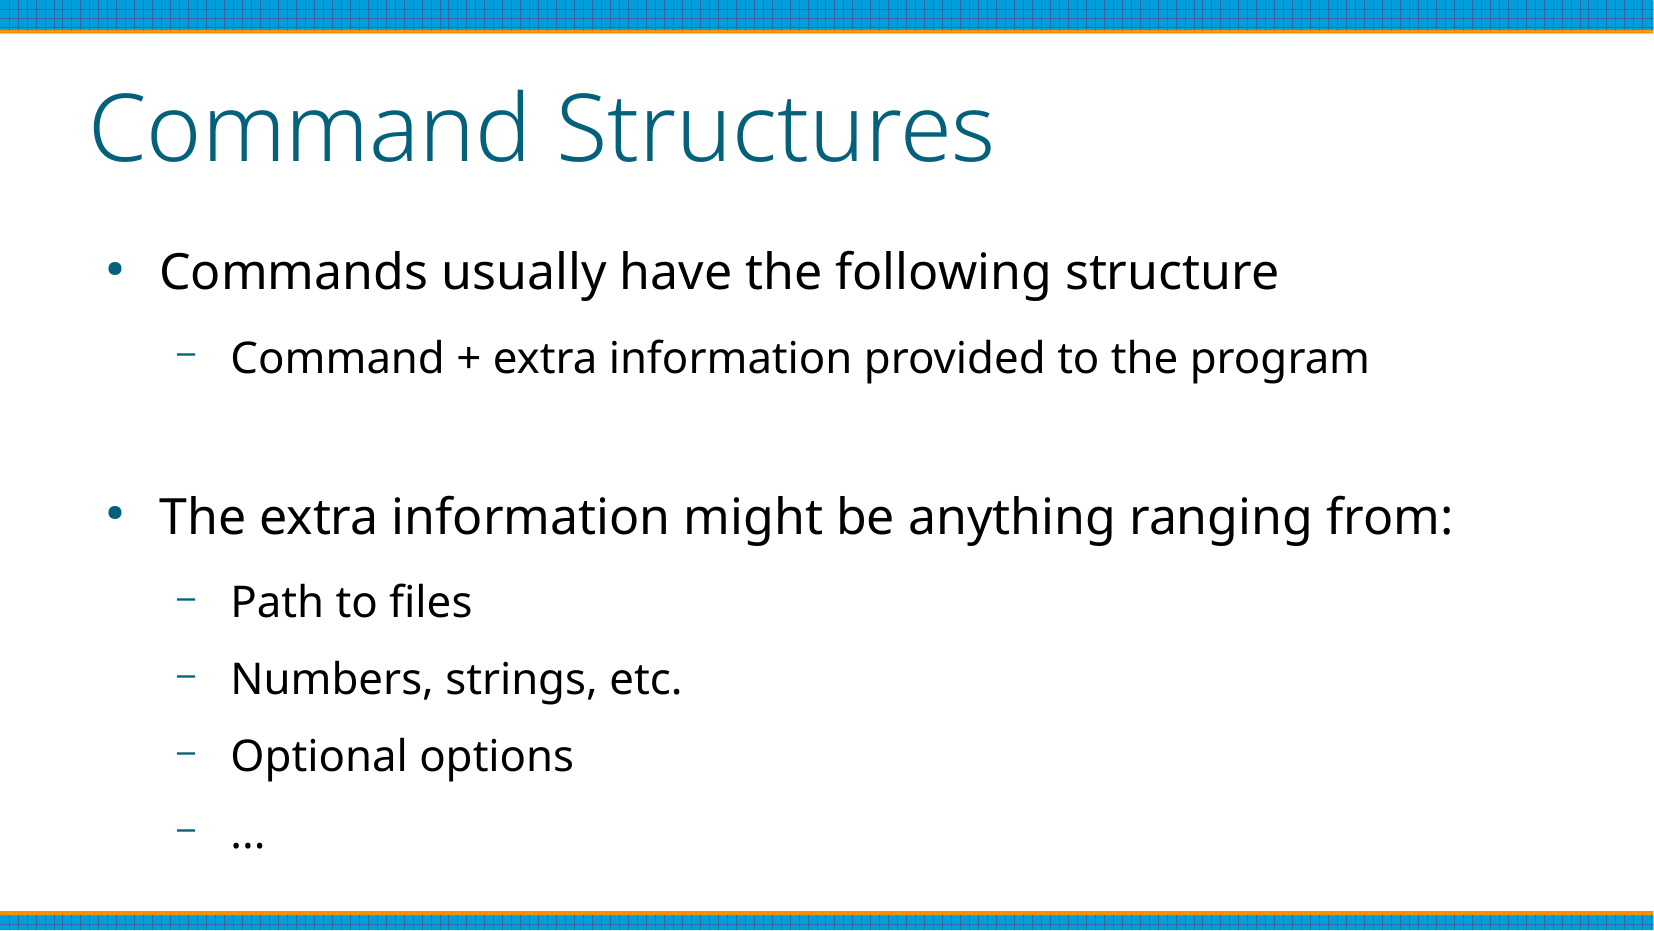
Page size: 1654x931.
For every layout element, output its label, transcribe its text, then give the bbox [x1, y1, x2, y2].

title Command Structures [88, 44, 1565, 207]
list Commands usually have the following structure Command + extra information provided to the program The extra information might be anything ranging from: Path to files Numbers, strings, etc. Optional options ... [88, 236, 1565, 901]
